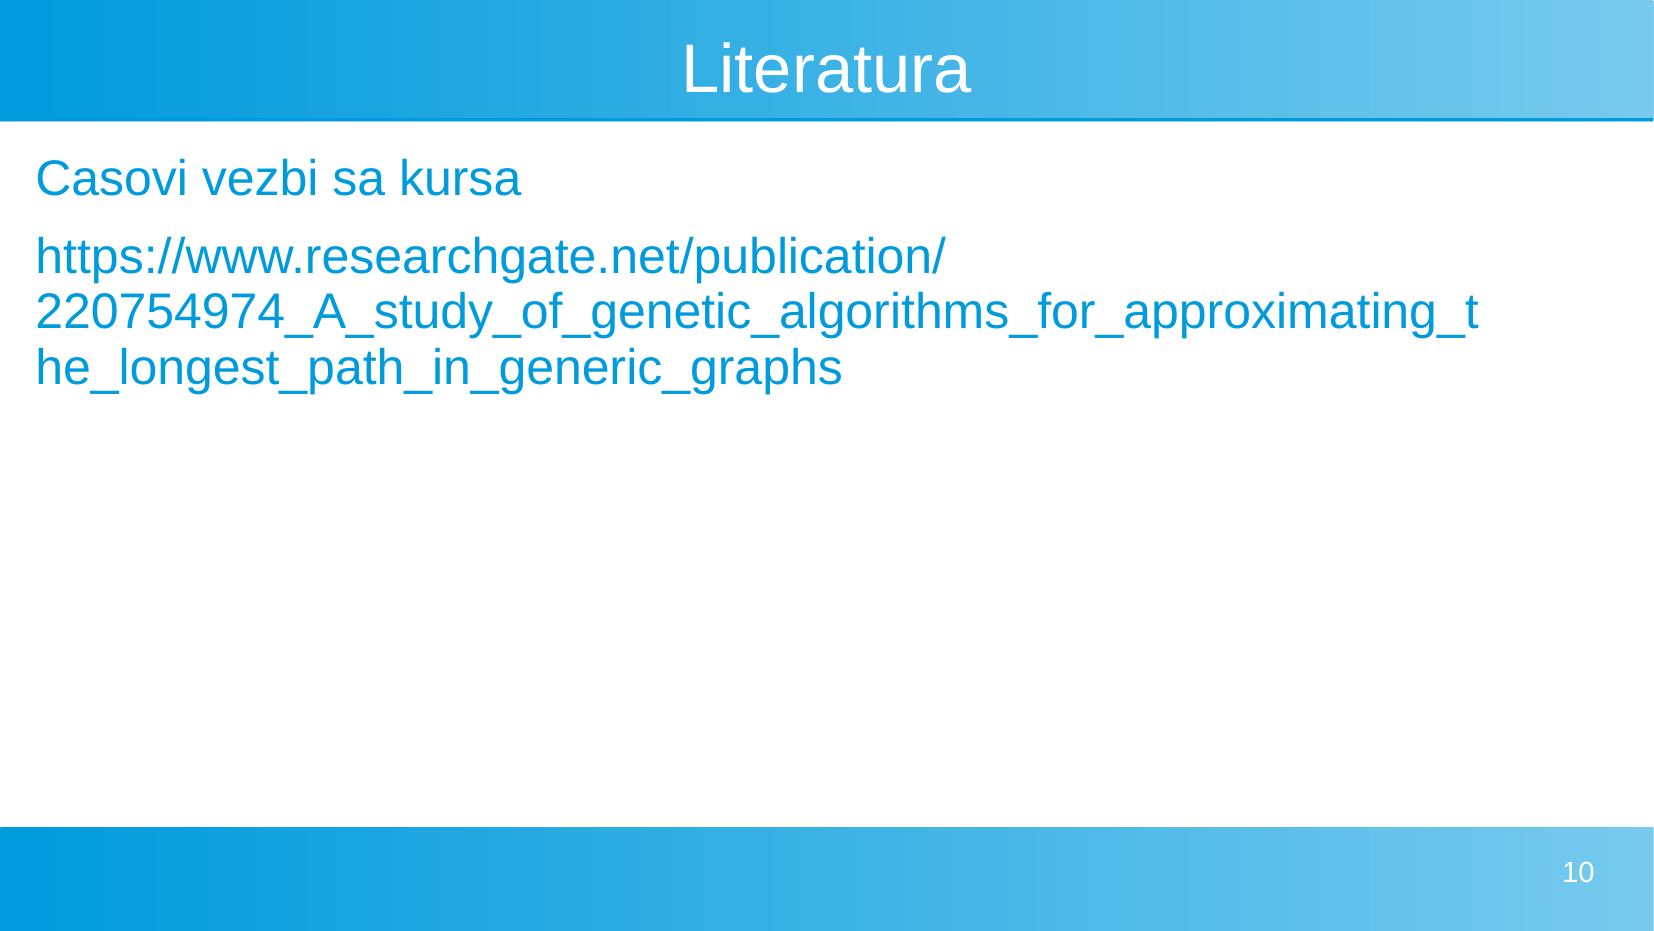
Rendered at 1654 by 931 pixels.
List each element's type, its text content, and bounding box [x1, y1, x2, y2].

list Casovi vezbi sa kursa https://www.researchgate.net/publication/220754974_A_study_of_genetic_algorithms_for_approximating_the_longest_path_in_generic_graphs [0, 150, 1501, 741]
title Literatura [59, 29, 1595, 108]
